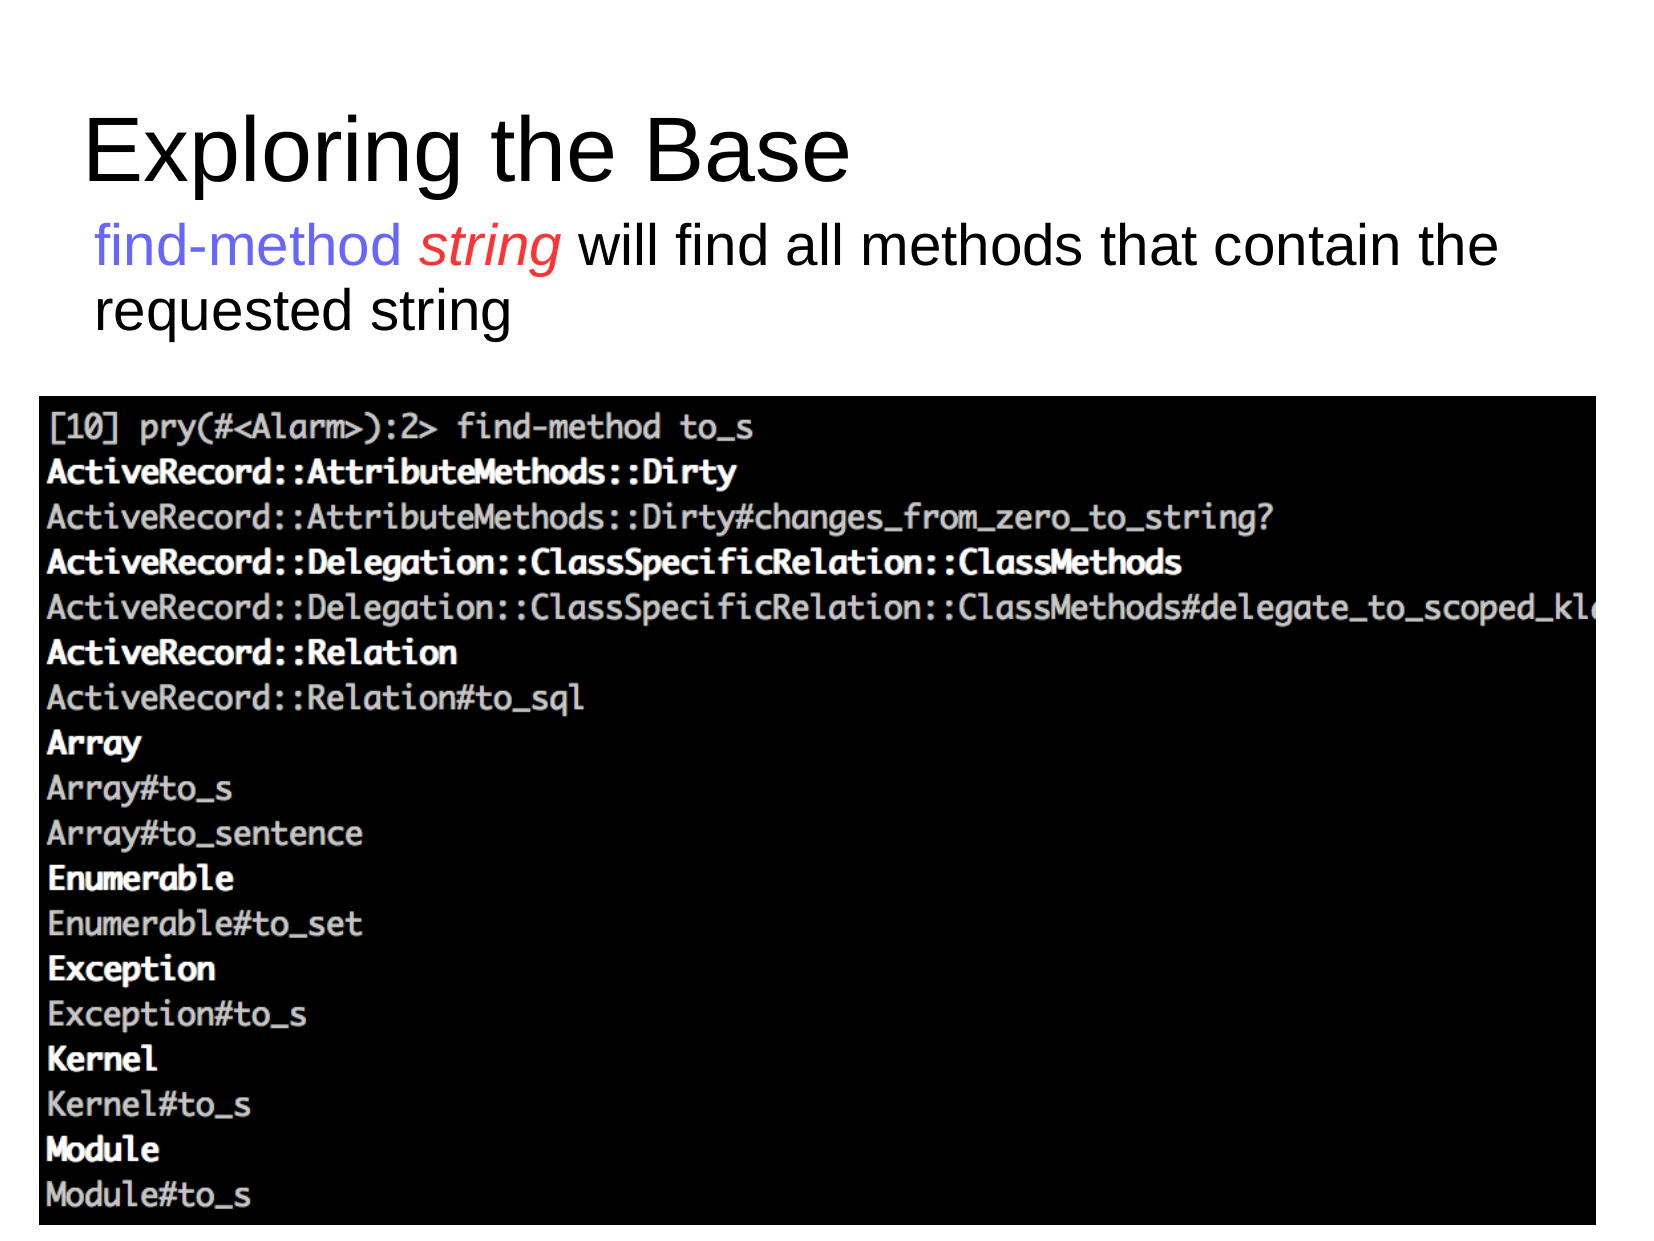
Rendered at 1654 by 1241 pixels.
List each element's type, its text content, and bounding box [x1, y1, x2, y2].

title Exploring the Base [82, 47, 1235, 212]
list find-method string will find all methods that contain the requested string [23, 212, 1524, 932]
picture [39, 396, 1596, 1225]
